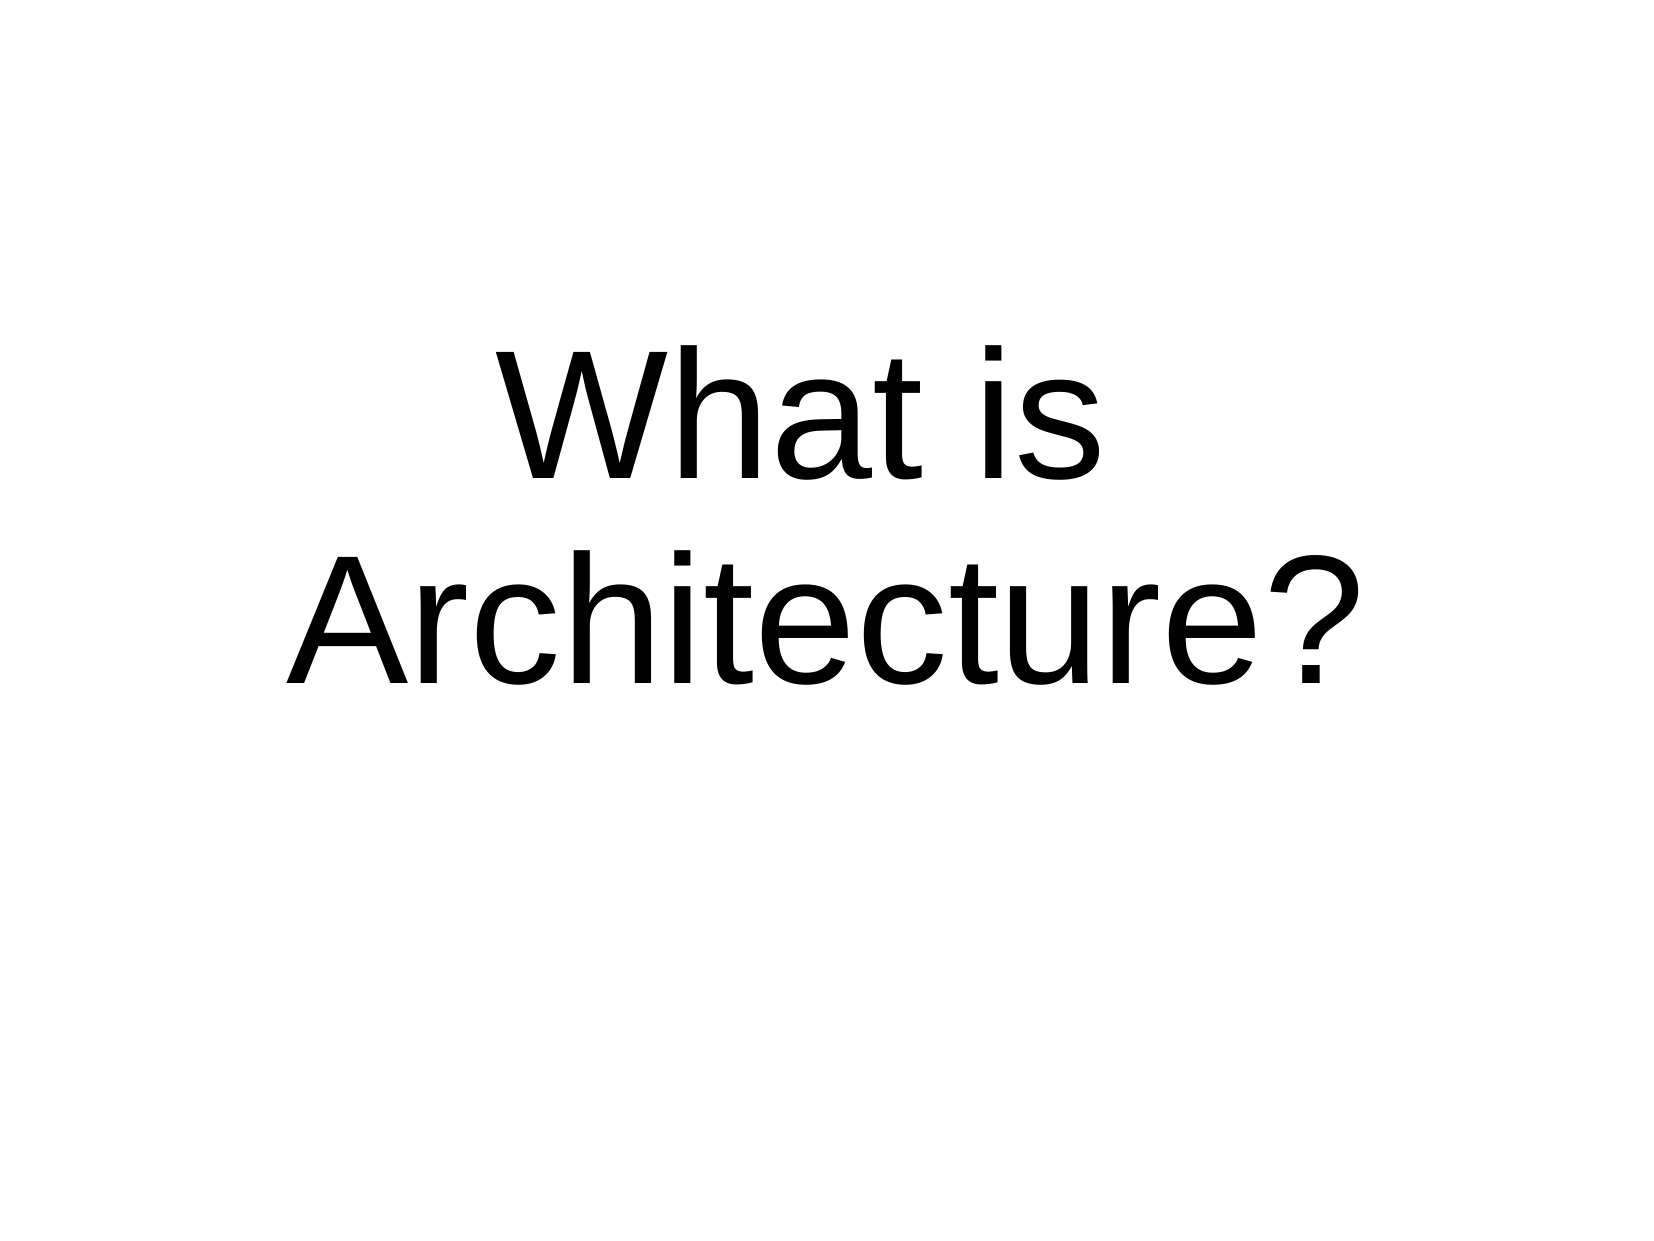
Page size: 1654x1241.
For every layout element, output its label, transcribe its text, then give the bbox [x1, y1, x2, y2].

text_box What is Architecture? [271, 305, 1382, 935]
